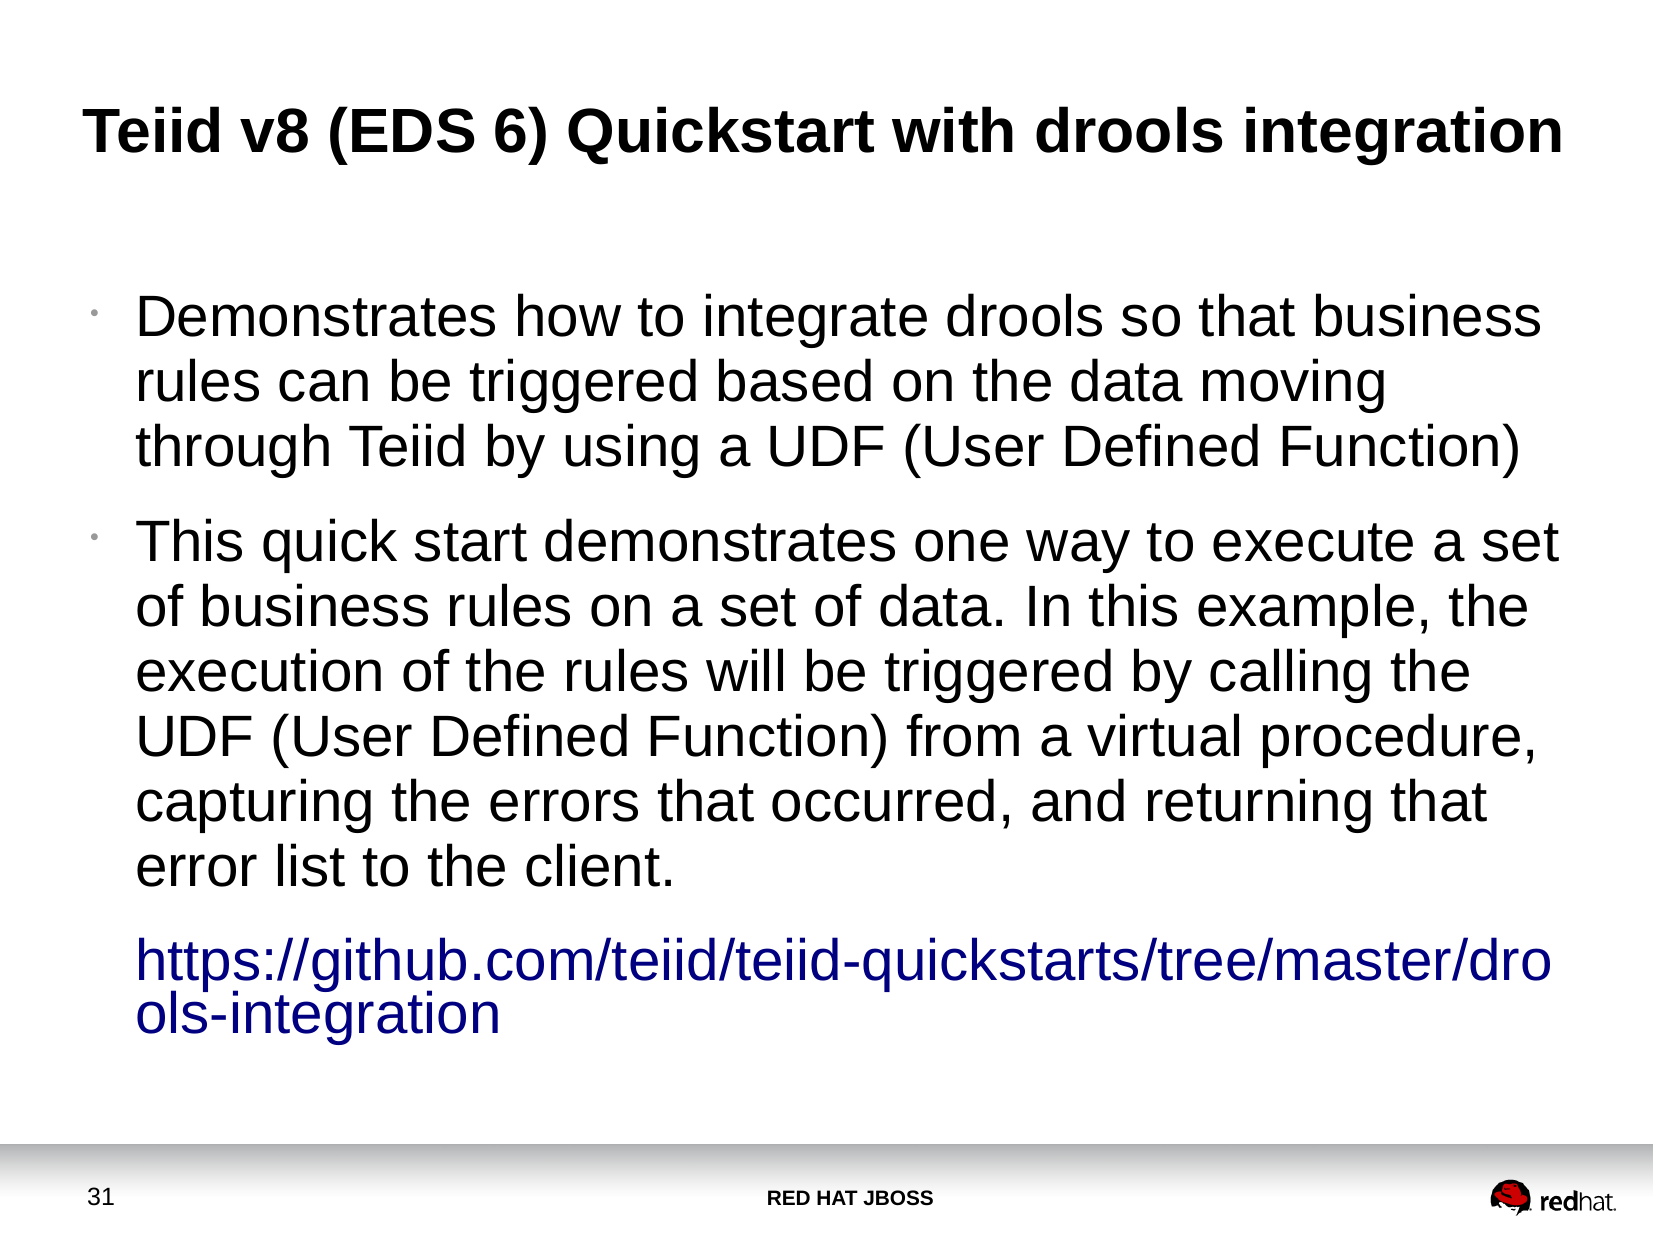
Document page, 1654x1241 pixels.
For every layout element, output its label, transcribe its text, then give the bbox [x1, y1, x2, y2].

list Demonstrates how to integrate drools so that business rules can be triggered based on the data moving through Teiid by using a UDF (User Defined Function) This quick start demonstrates one way to execute a set of business rules on a set of data. In this example, the execution of the rules will be triggered by calling the UDF (User Defined Function) from a virtual procedure, capturing the errors that occurred, and returning that error list to the client. https://github.com/teiid/teiid-quickstarts/tree/master/drools-integration [75, 189, 1563, 1088]
title Teiid v8 (EDS 6) Quickstart with drools integration [82, 37, 1571, 226]
picture [0, 1144, 1653, 1241]
